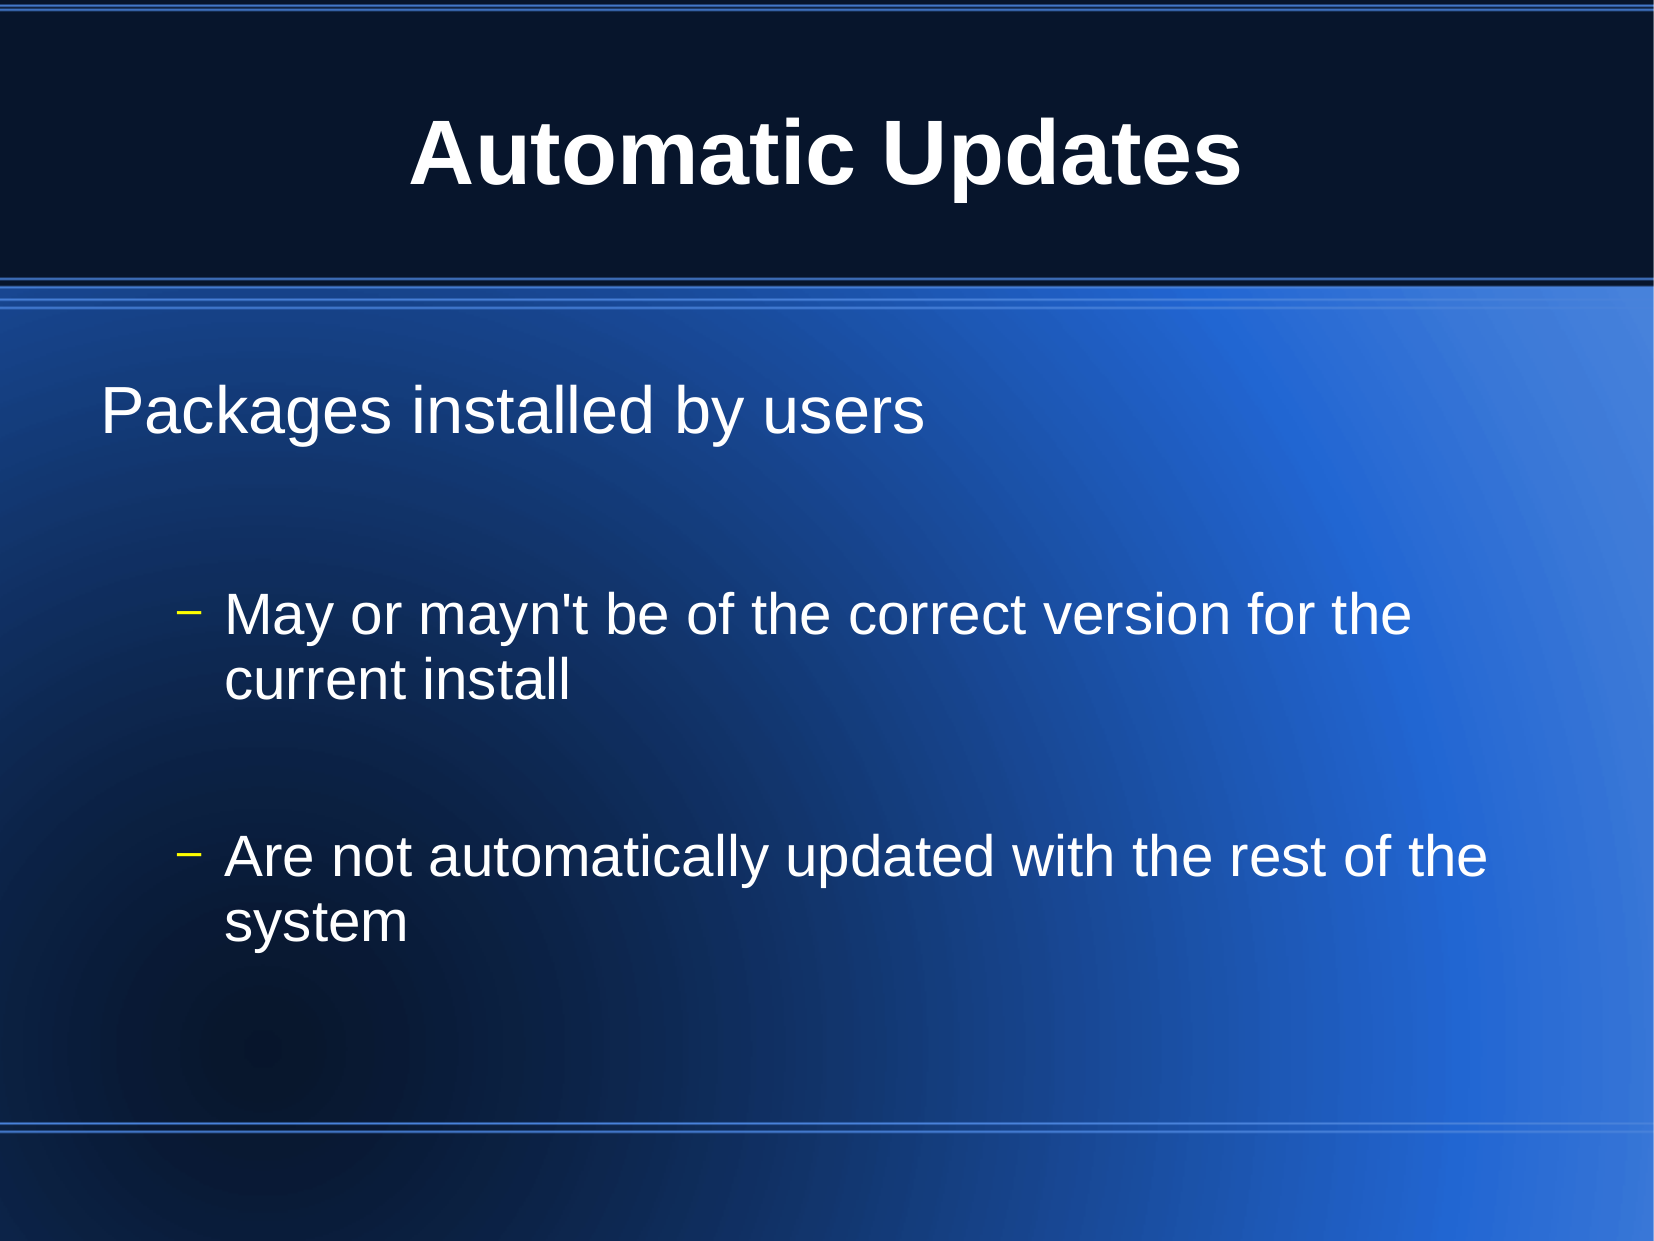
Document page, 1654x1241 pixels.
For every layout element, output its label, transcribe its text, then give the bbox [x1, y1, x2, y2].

list Packages installed by users May or mayn't be of the correct version for the current install Are not automatically updated with the rest of the system [82, 372, 1571, 1052]
title Automatic Updates [82, 56, 1571, 250]
picture [0, 0, 1654, 1241]
